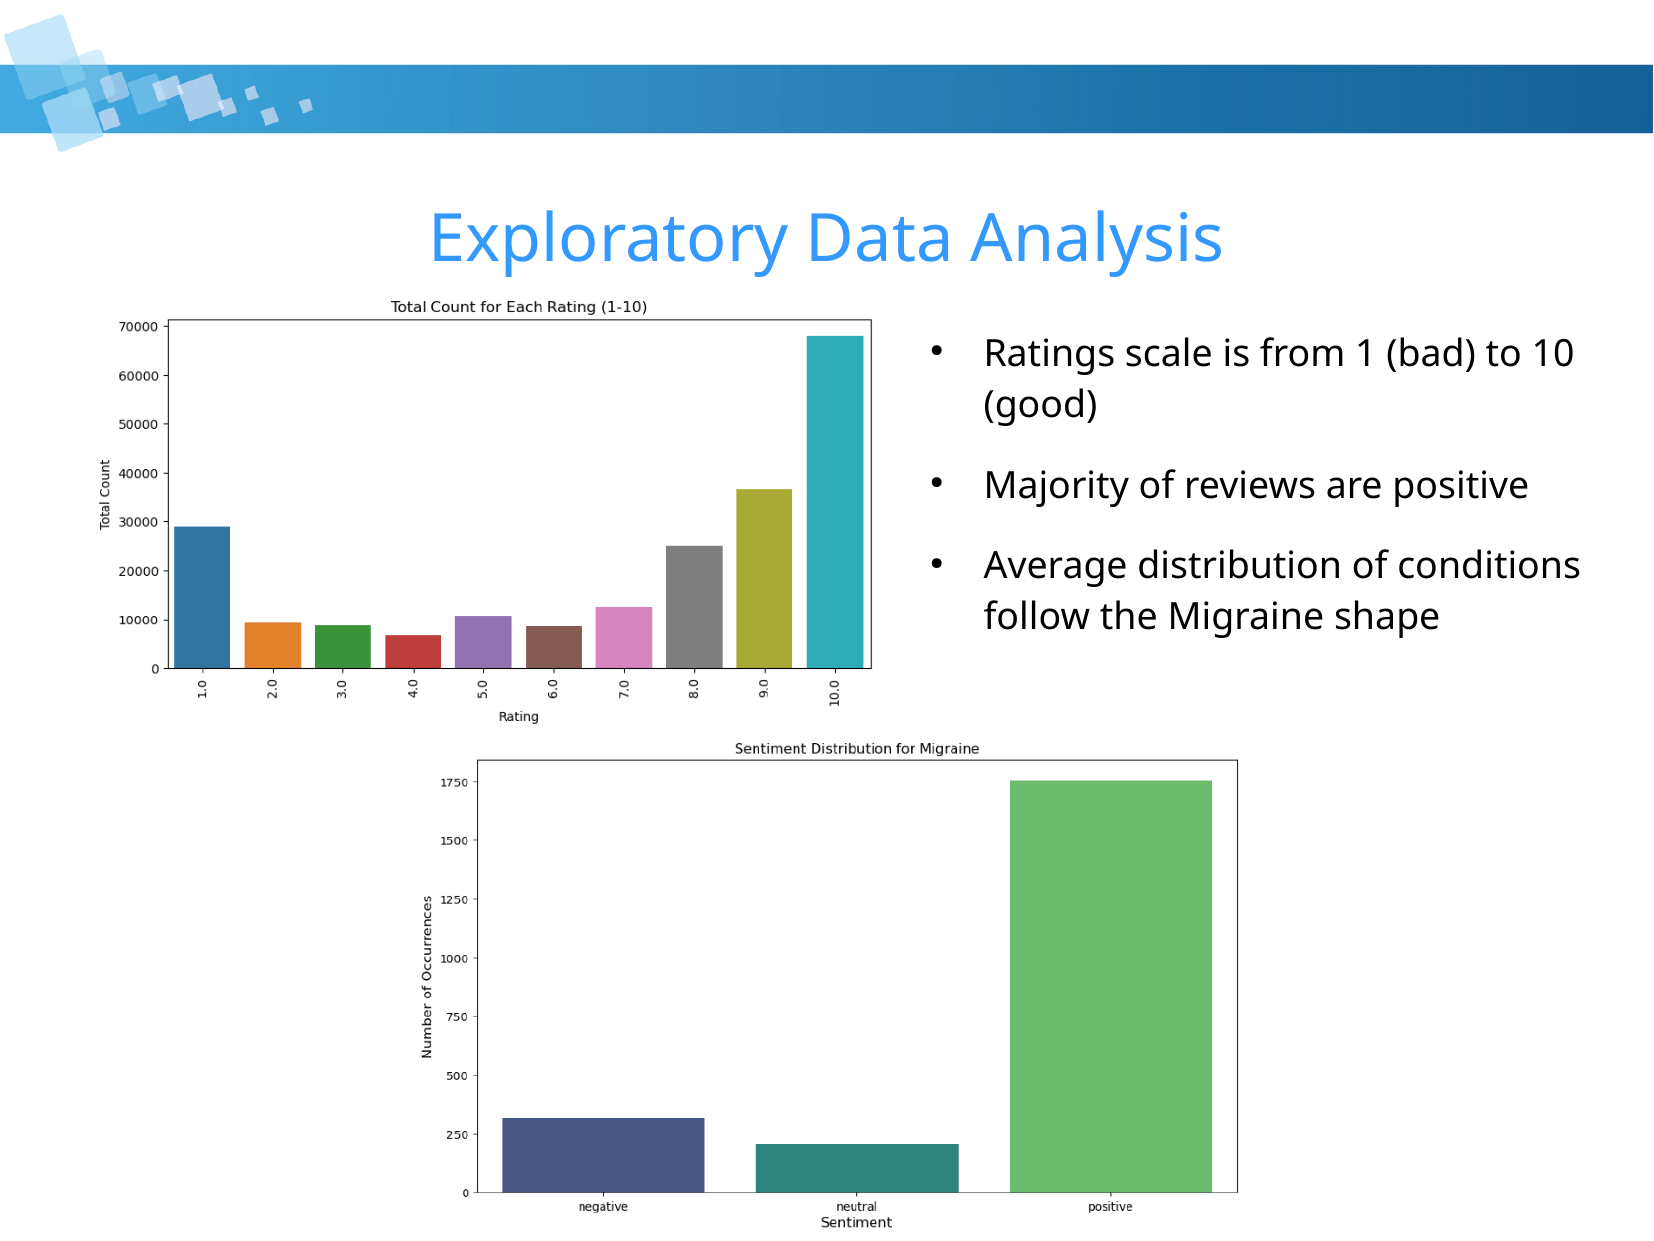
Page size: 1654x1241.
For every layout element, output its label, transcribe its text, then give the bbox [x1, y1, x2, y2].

list Ratings scale is from 1 (bad) to 10 (good) Majority of reviews are positive Average distribution of conditions follow the Migraine shape [912, 326, 1601, 658]
title Exploratory Data Analysis [82, 132, 1571, 340]
picture [0, 0, 1653, 1238]
